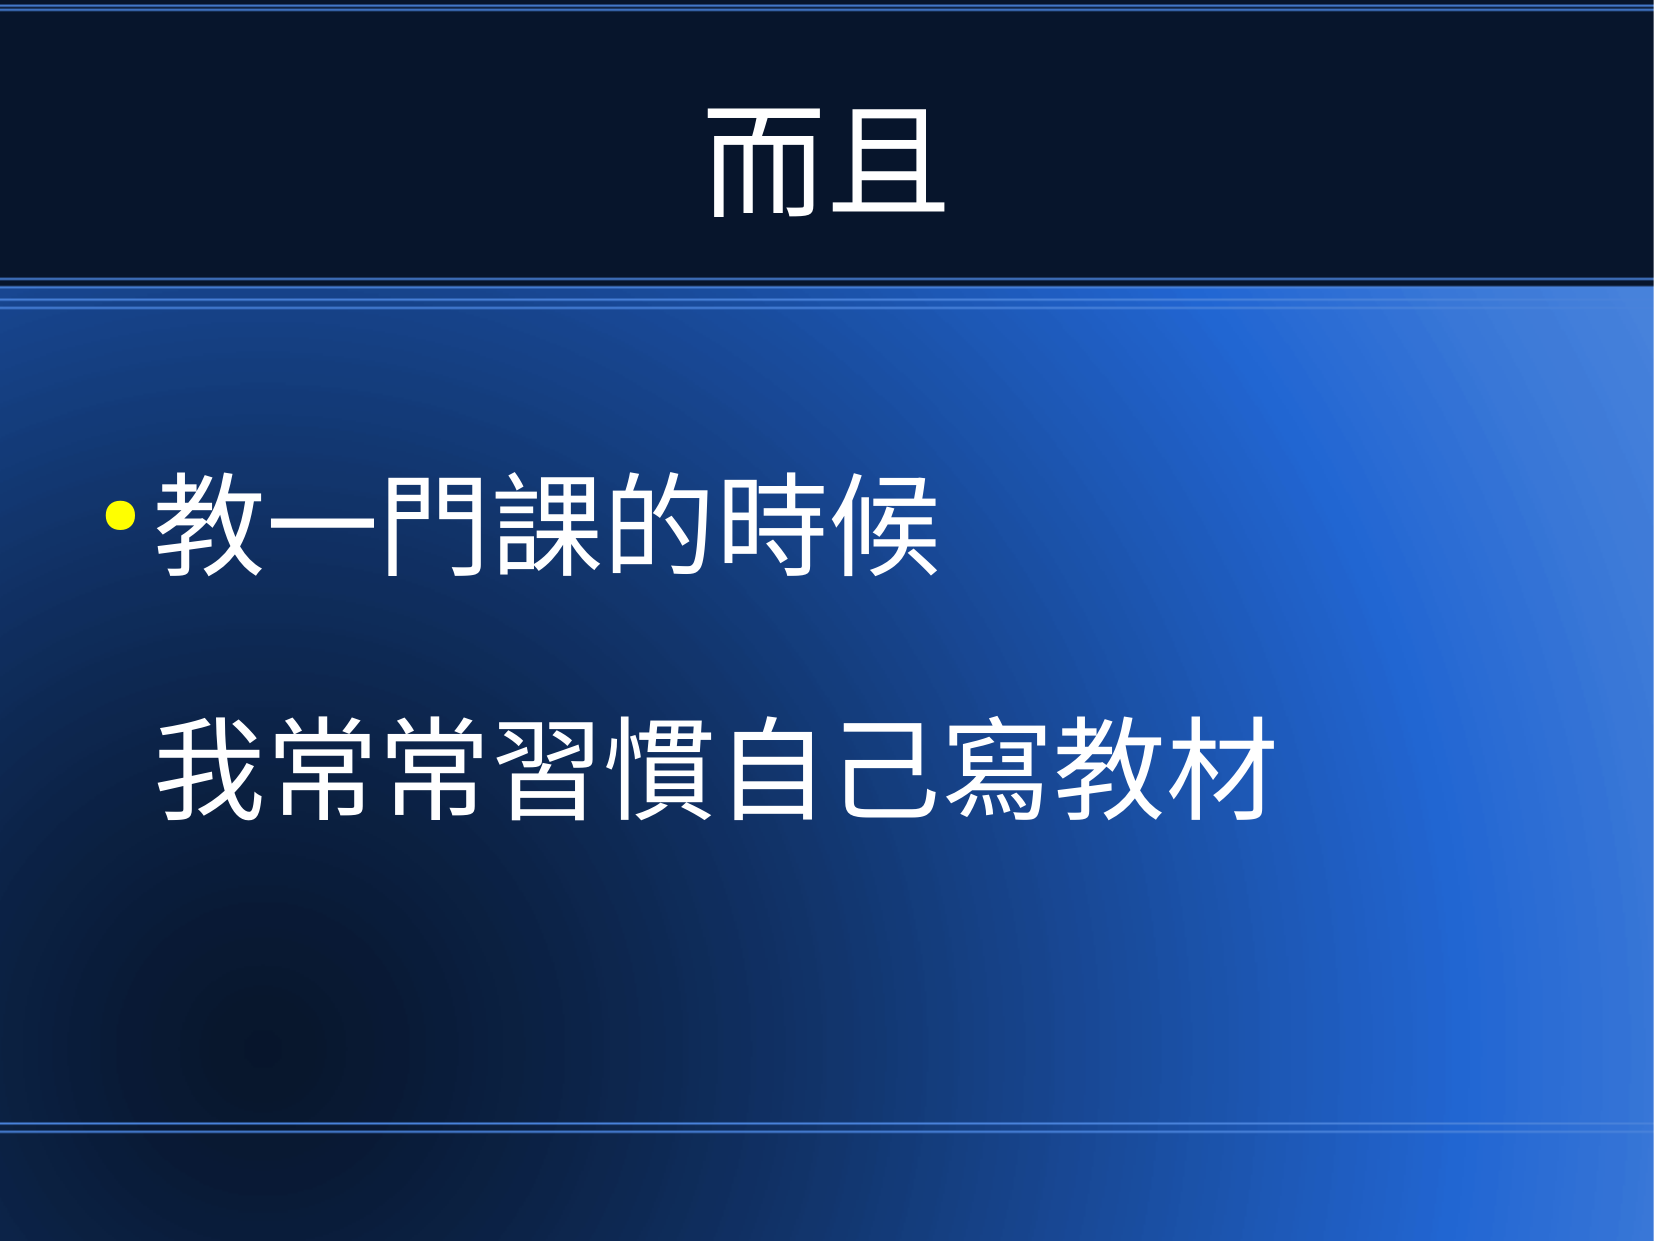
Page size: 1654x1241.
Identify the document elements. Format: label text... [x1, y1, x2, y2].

picture [0, 0, 1654, 1241]
list 教一門課的時候 我常常習慣自己寫教材 [82, 355, 1571, 1241]
title 而且 [82, 49, 1571, 257]
